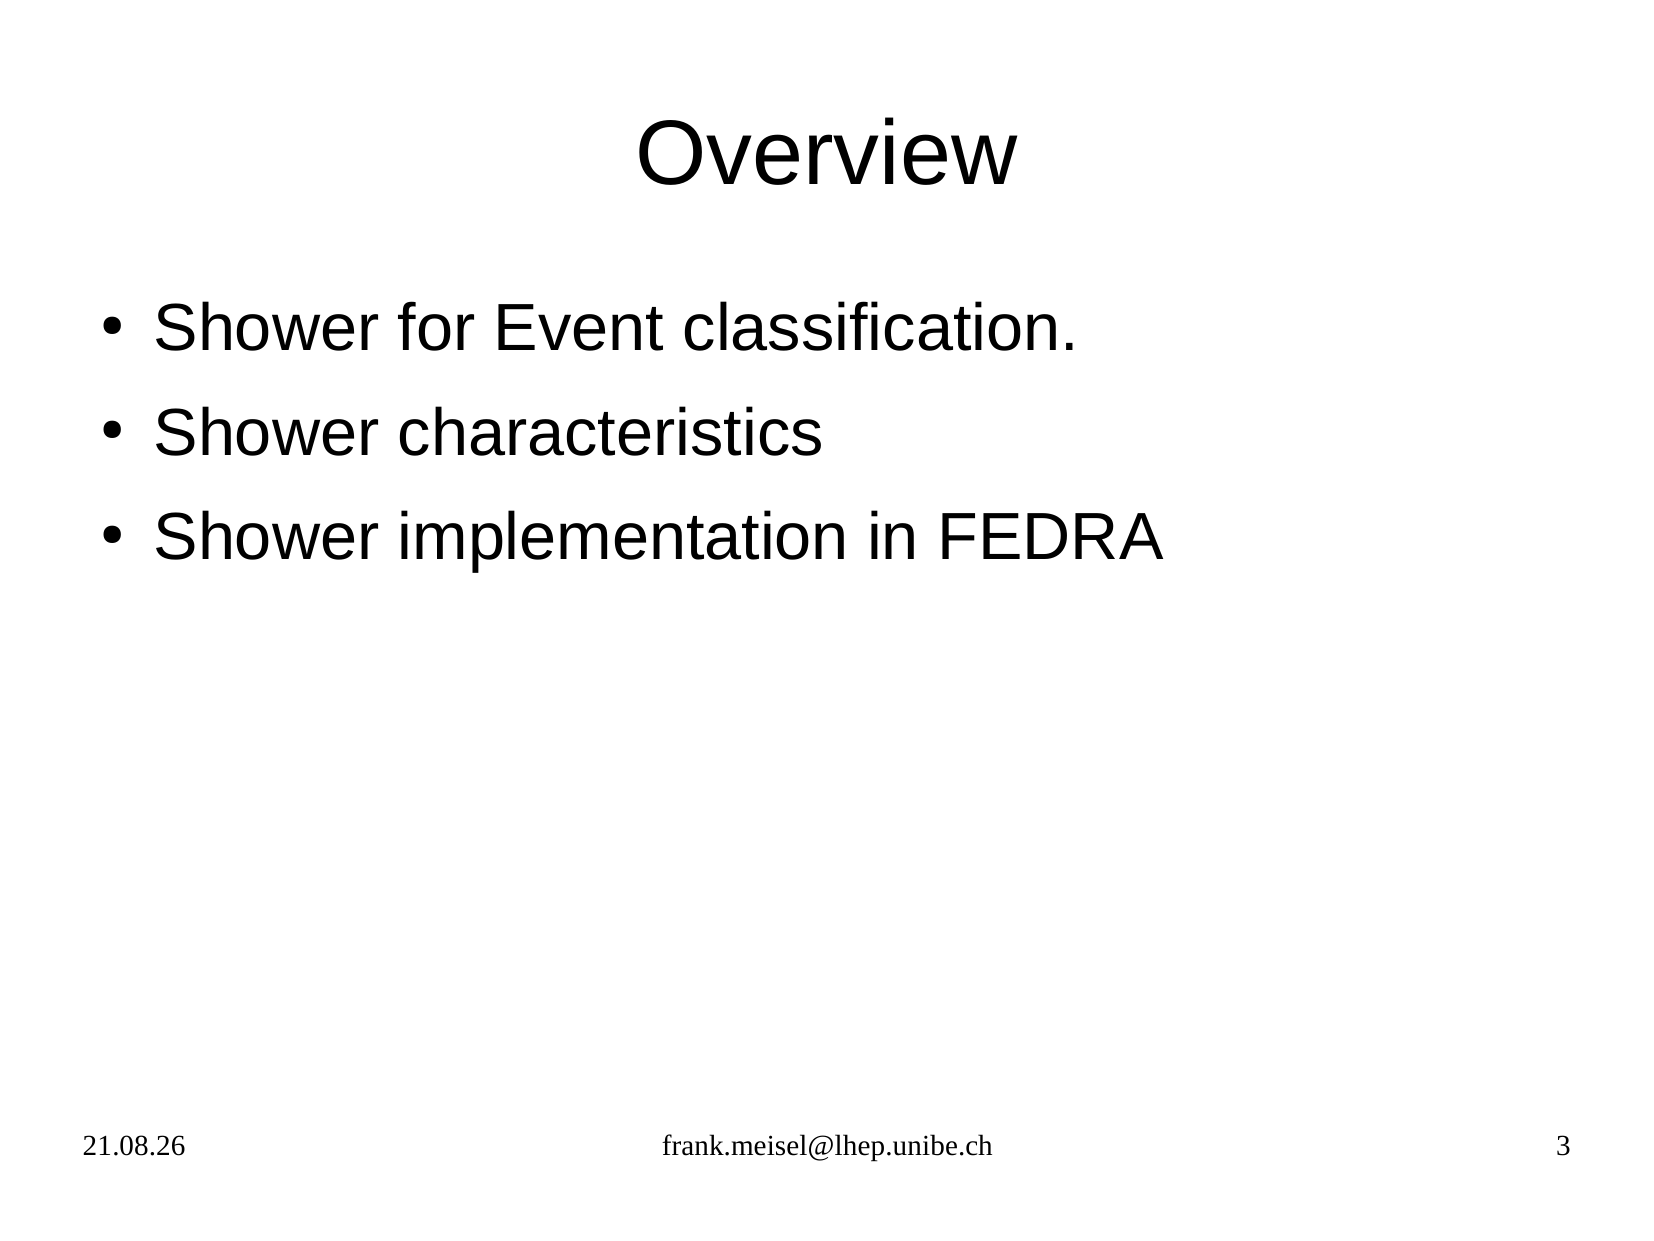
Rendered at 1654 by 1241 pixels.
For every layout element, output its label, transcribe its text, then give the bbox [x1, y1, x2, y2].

list Shower for Event classification. Shower characteristics Shower implementation in FEDRA [82, 290, 1571, 1109]
title Overview [82, 49, 1571, 257]
